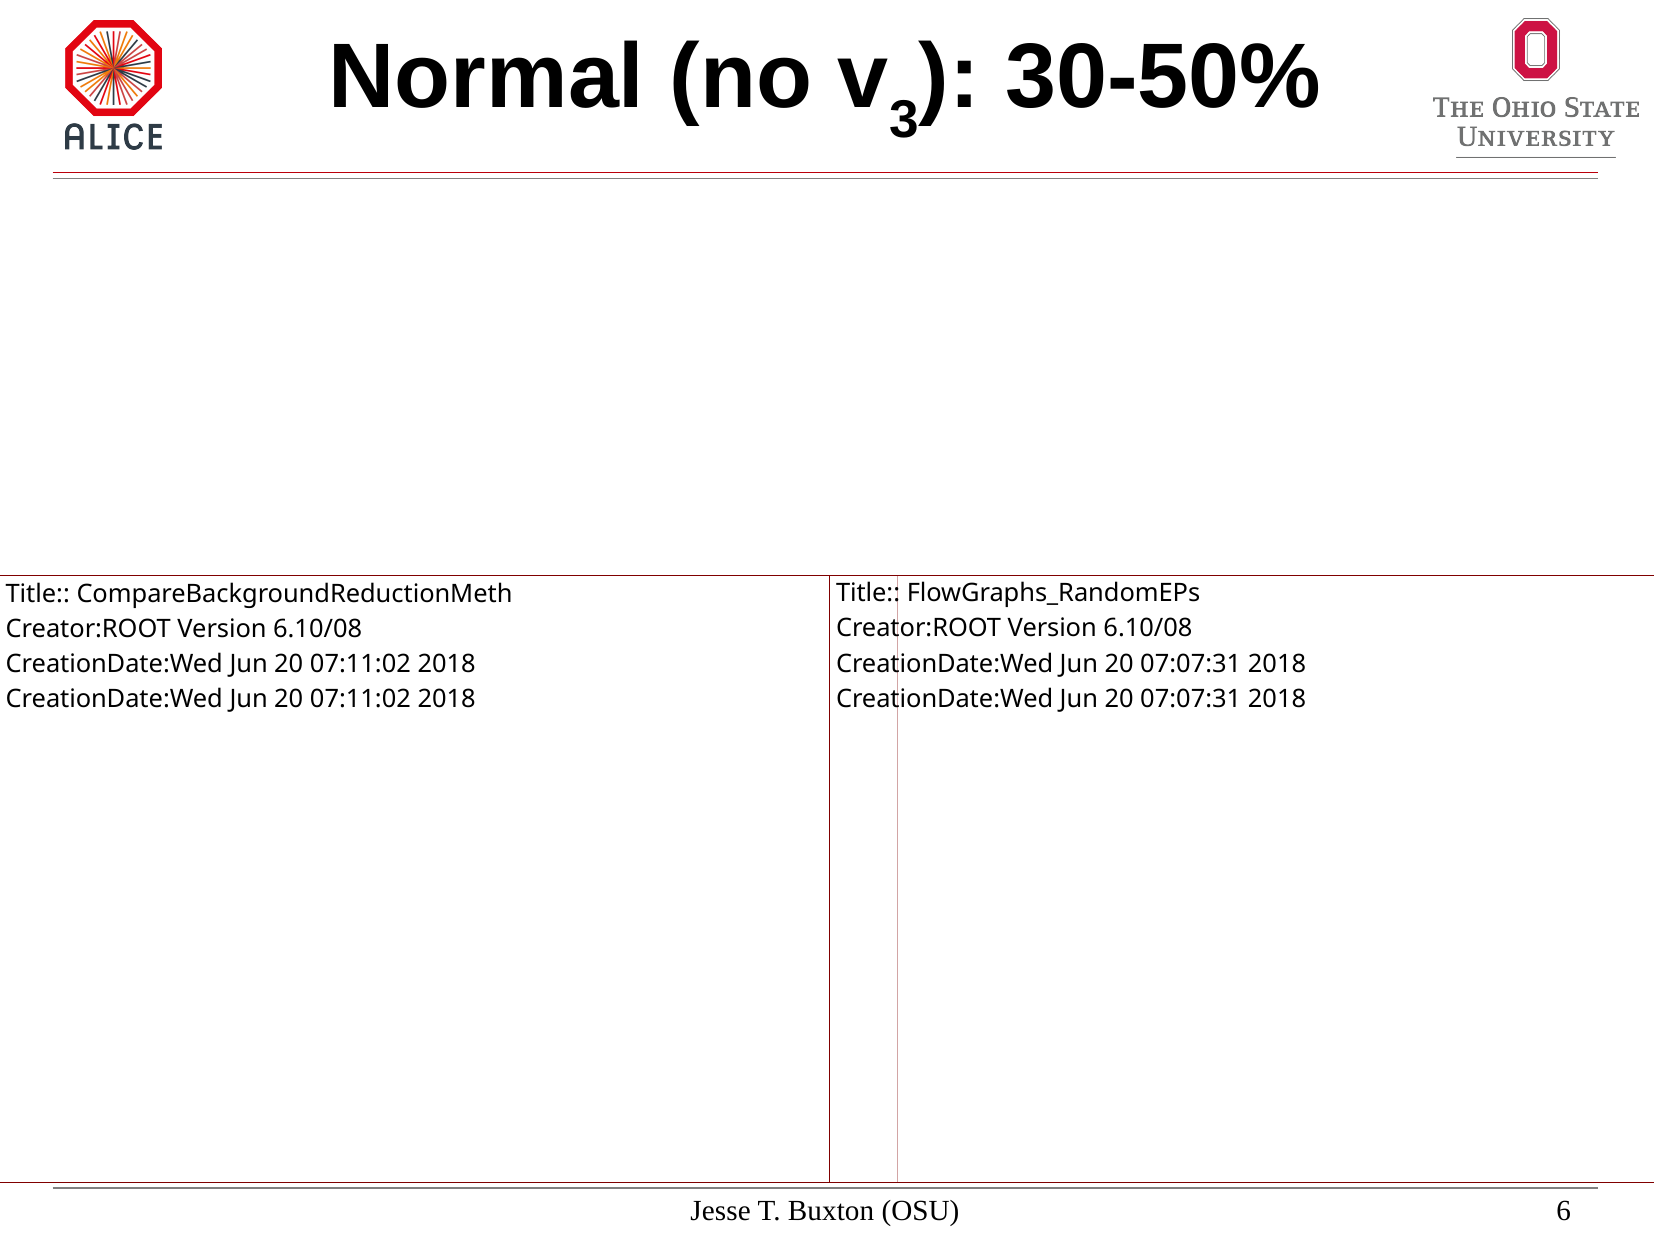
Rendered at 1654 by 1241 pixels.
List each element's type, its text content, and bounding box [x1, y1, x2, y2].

picture [1513, 5, 1642, 171]
picture [65, 20, 137, 150]
title Normal (no v3): 30-50% [137, 1, 1513, 172]
picture [0, 573, 1654, 1183]
